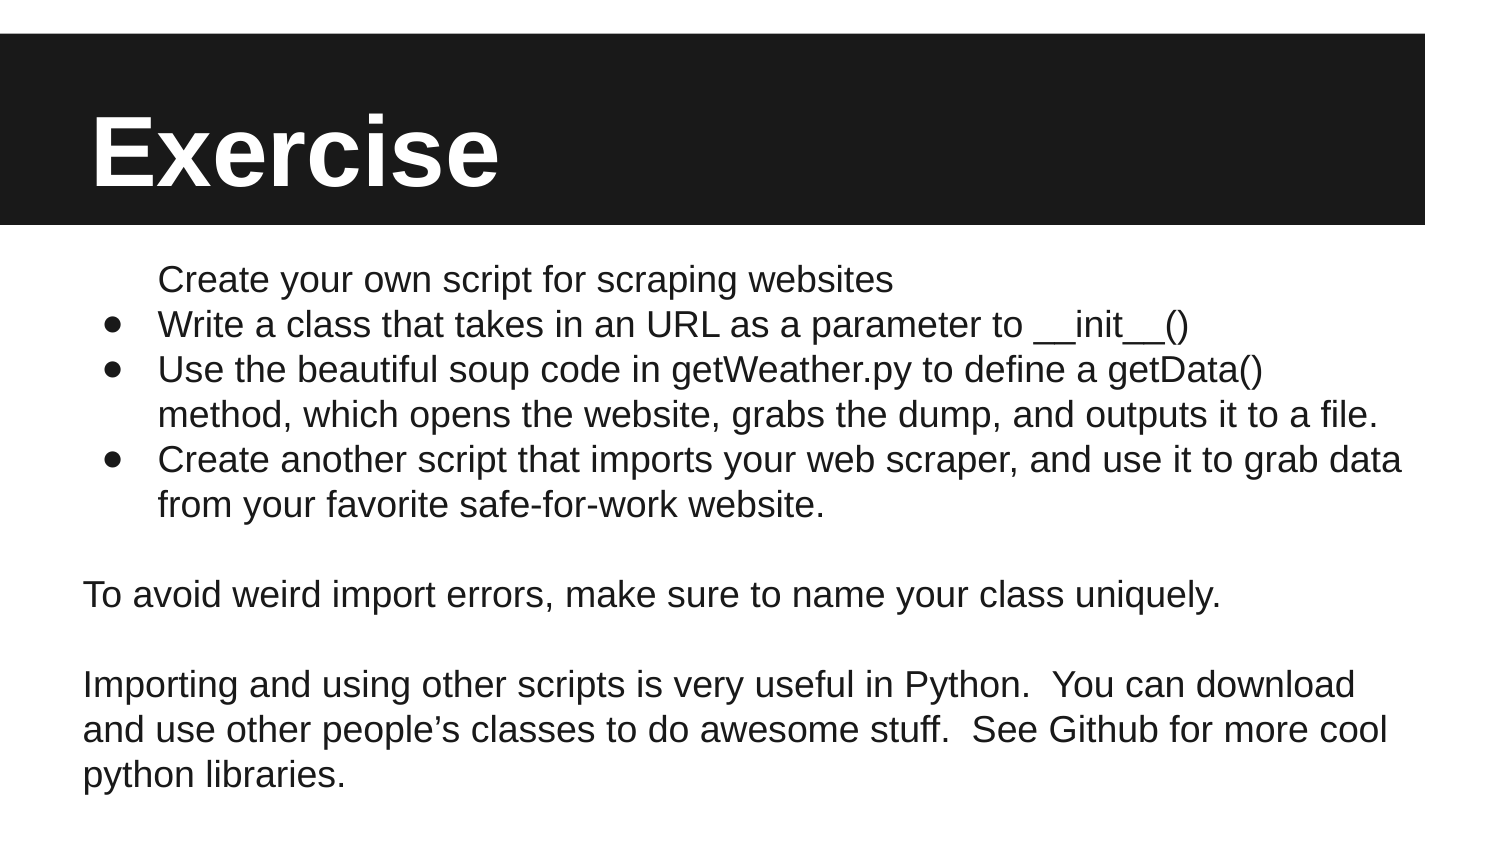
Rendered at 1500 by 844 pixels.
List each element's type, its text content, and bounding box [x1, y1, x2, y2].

list Create your own script for scraping websites Write a class that takes in an URL as a parameter to __init__() Use the beautiful soup code in getWeather.py to define a getData() method, which opens the website, grabs the dump, and outputs it to a file. Create another script that imports your web scraper, and use it to grab data from your favorite safe-for-work website. To avoid weird import errors, make sure to name your class uniquely. Importing and using other scripts is very useful in Python. You can download and use other people’s classes to do awesome stuff. See Github for more cool python libraries. [67, 239, 1418, 838]
title Exercise [75, 33, 1425, 221]
